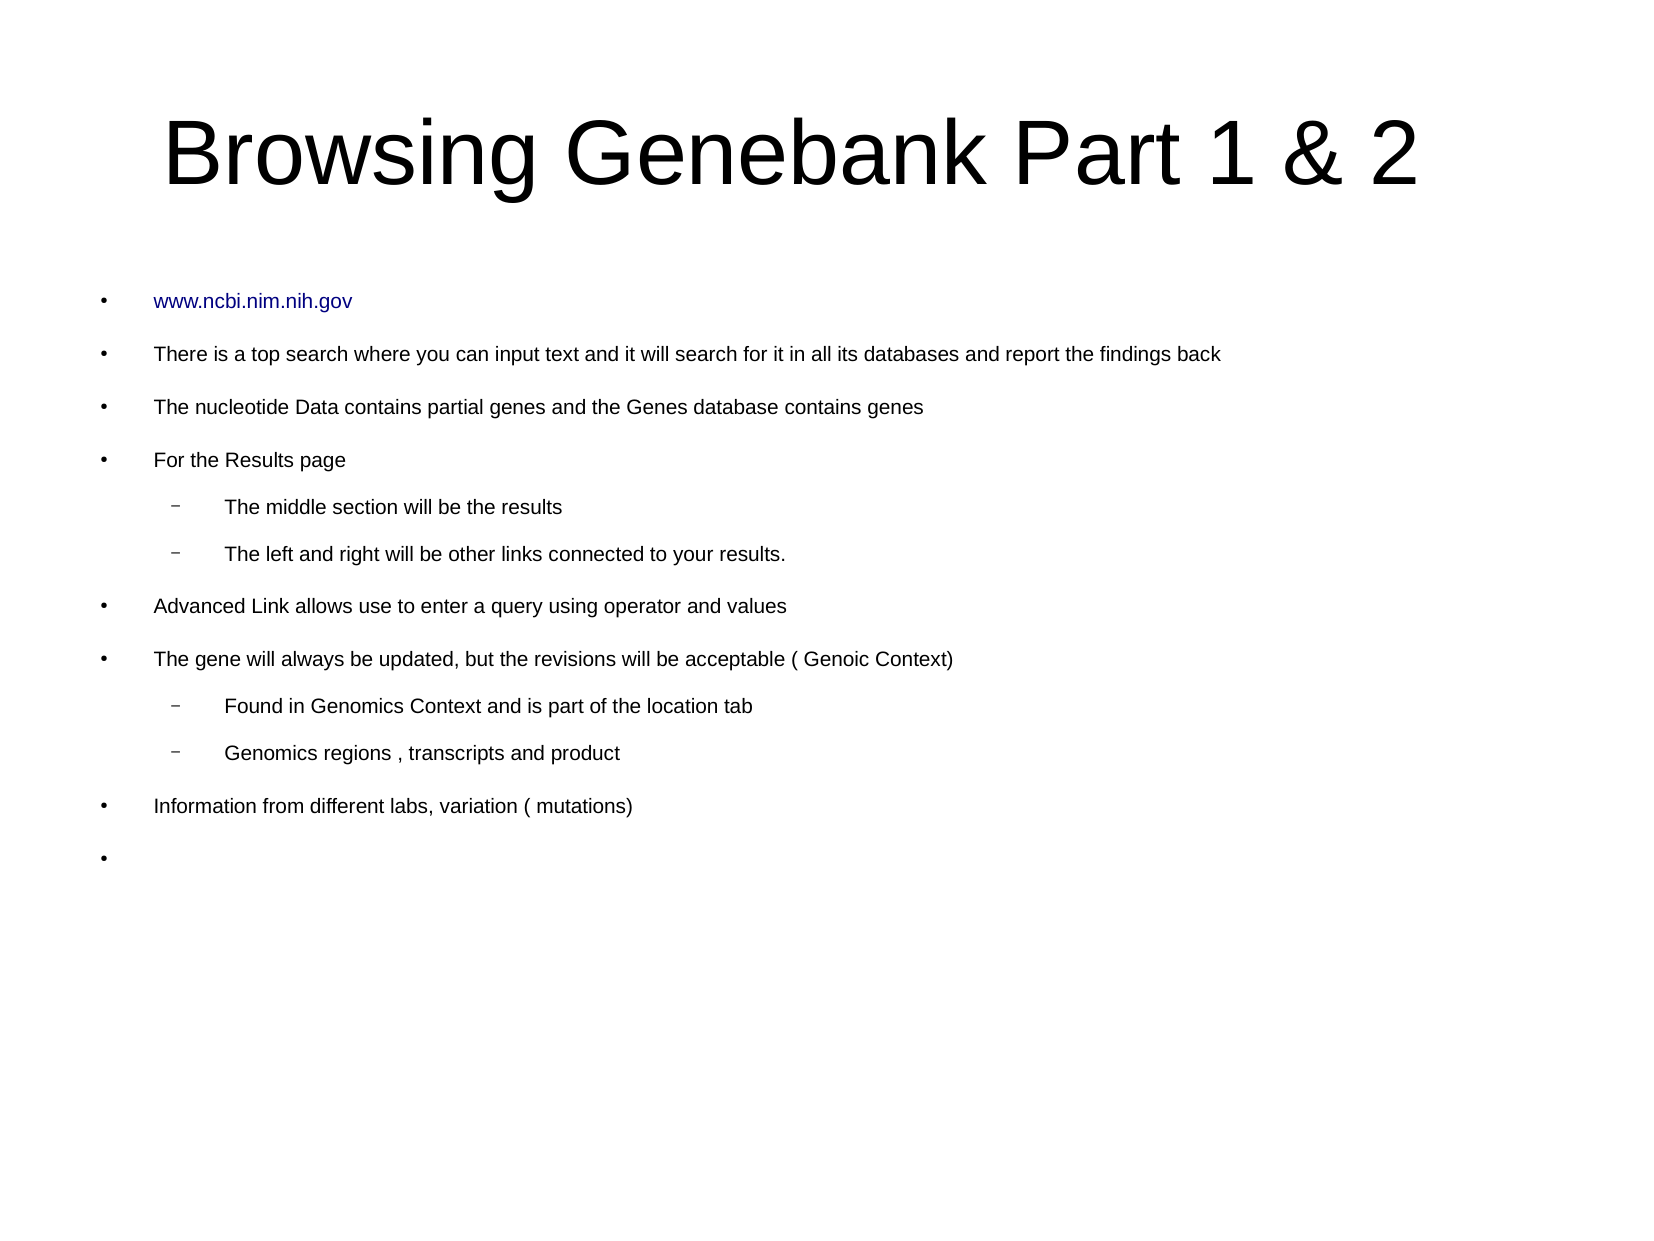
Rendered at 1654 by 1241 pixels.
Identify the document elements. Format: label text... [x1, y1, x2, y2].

title Browsing Genebank Part 1 & 2 [82, 49, 1571, 257]
list www.ncbi.nim.nih.gov There is a top search where you can input text and it will search for it in all its databases and report the findings back The nucleotide Data contains partial genes and the Genes database contains genes For the Results page The middle section will be the results The left and right will be other links connected to your results. Advanced Link allows use to enter a query using operator and values The gene will always be updated, but the revisions will be acceptable ( Genoic Context) Found in Genomics Context and is part of the location tab Genomics regions , transcripts and product Information from different labs, variation ( mutations) [82, 290, 1571, 1010]
